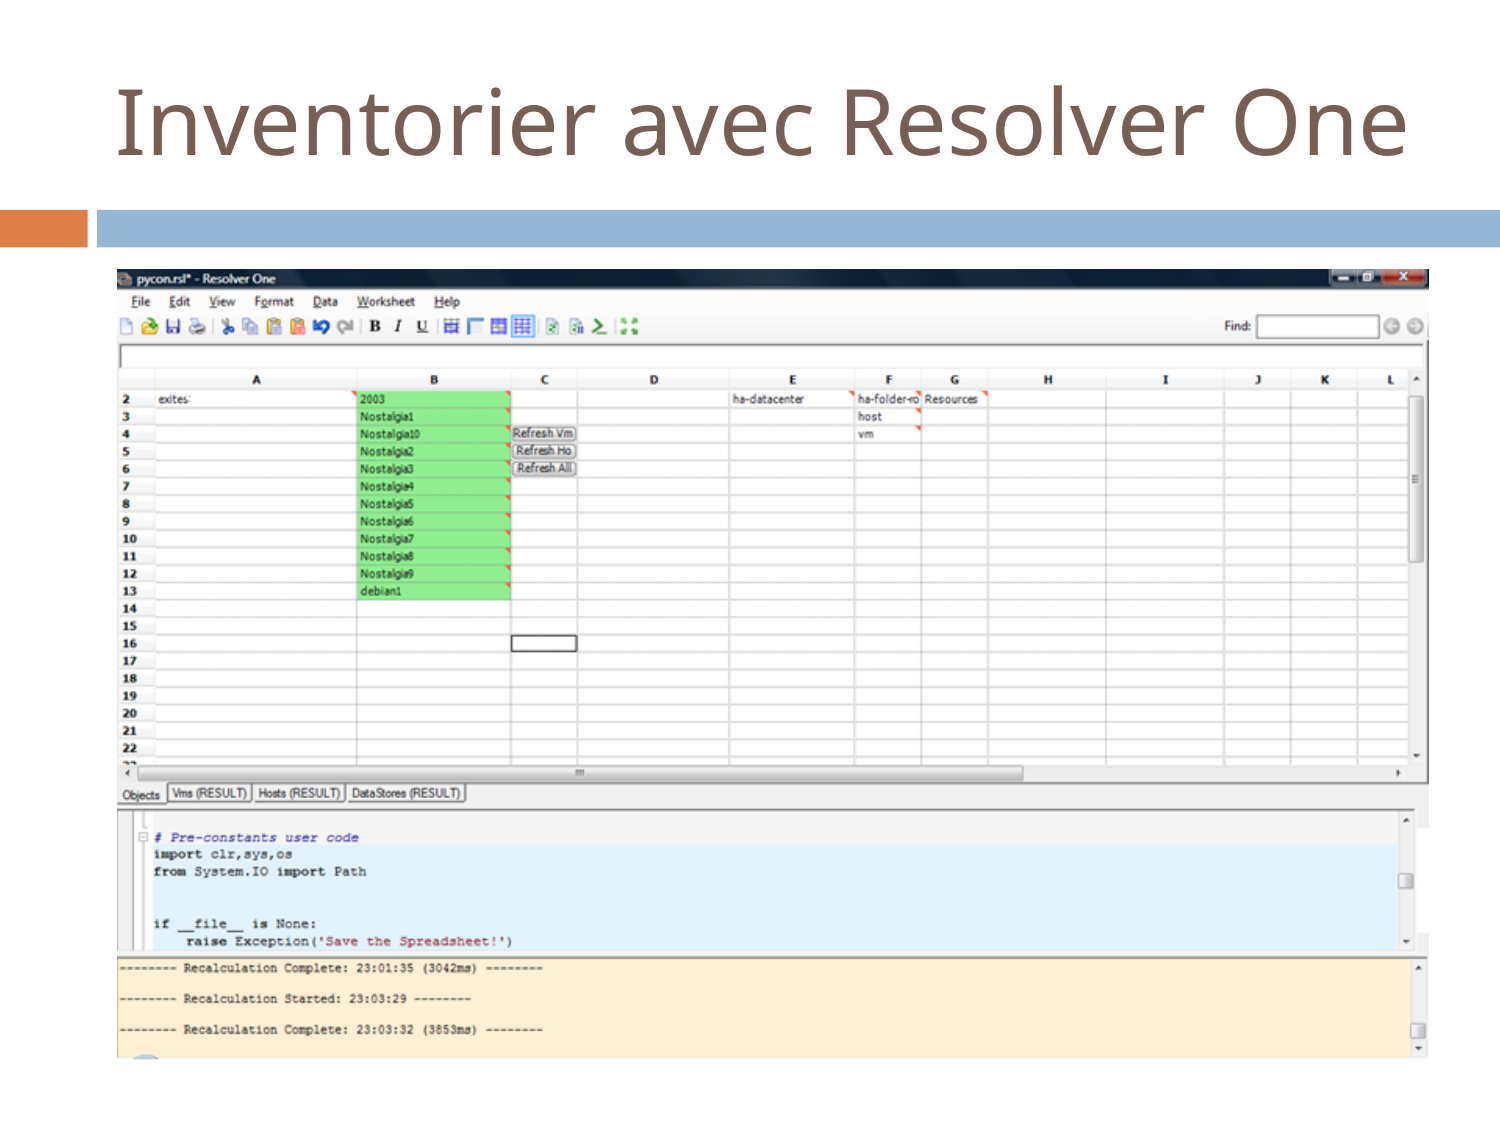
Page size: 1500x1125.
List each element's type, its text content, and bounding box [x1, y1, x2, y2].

picture [117, 269, 1429, 1061]
title Inventorier avec Resolver One [100, 37, 1438, 201]
